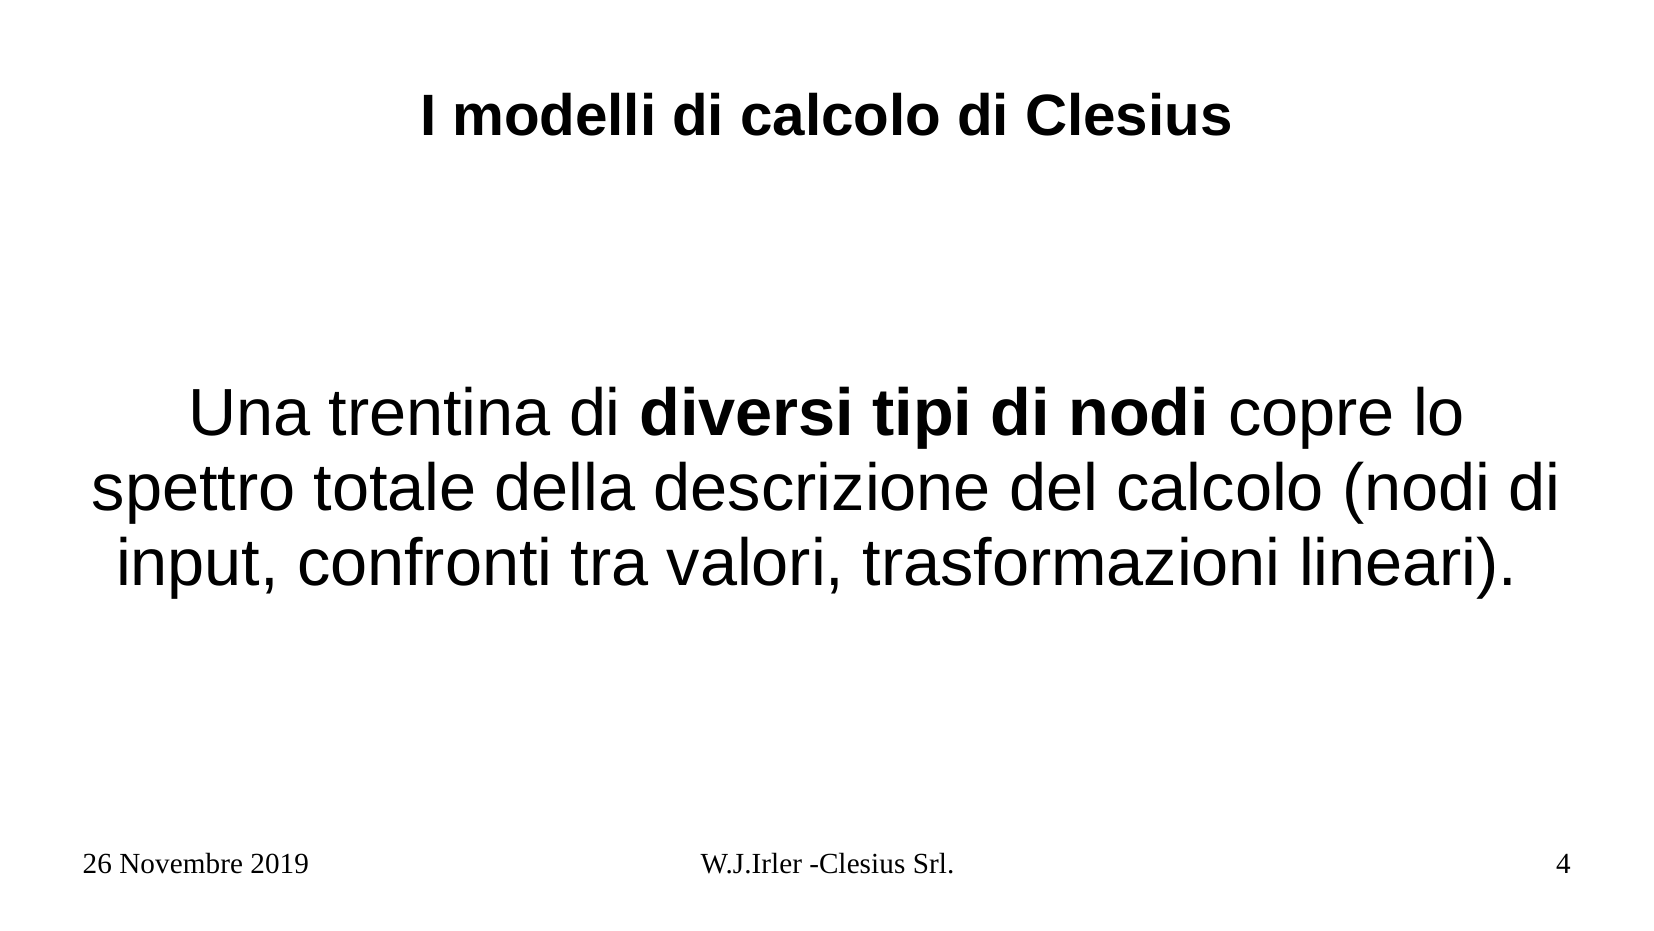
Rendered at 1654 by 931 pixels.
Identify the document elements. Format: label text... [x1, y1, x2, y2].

subtitle Una trentina di diversi tipi di nodi copre lo spettro totale della descrizione del calcolo (nodi di input, confronti tra valori, trasformazioni lineari). [82, 217, 1571, 758]
title I modelli di calcolo di Clesius [82, 37, 1571, 193]
